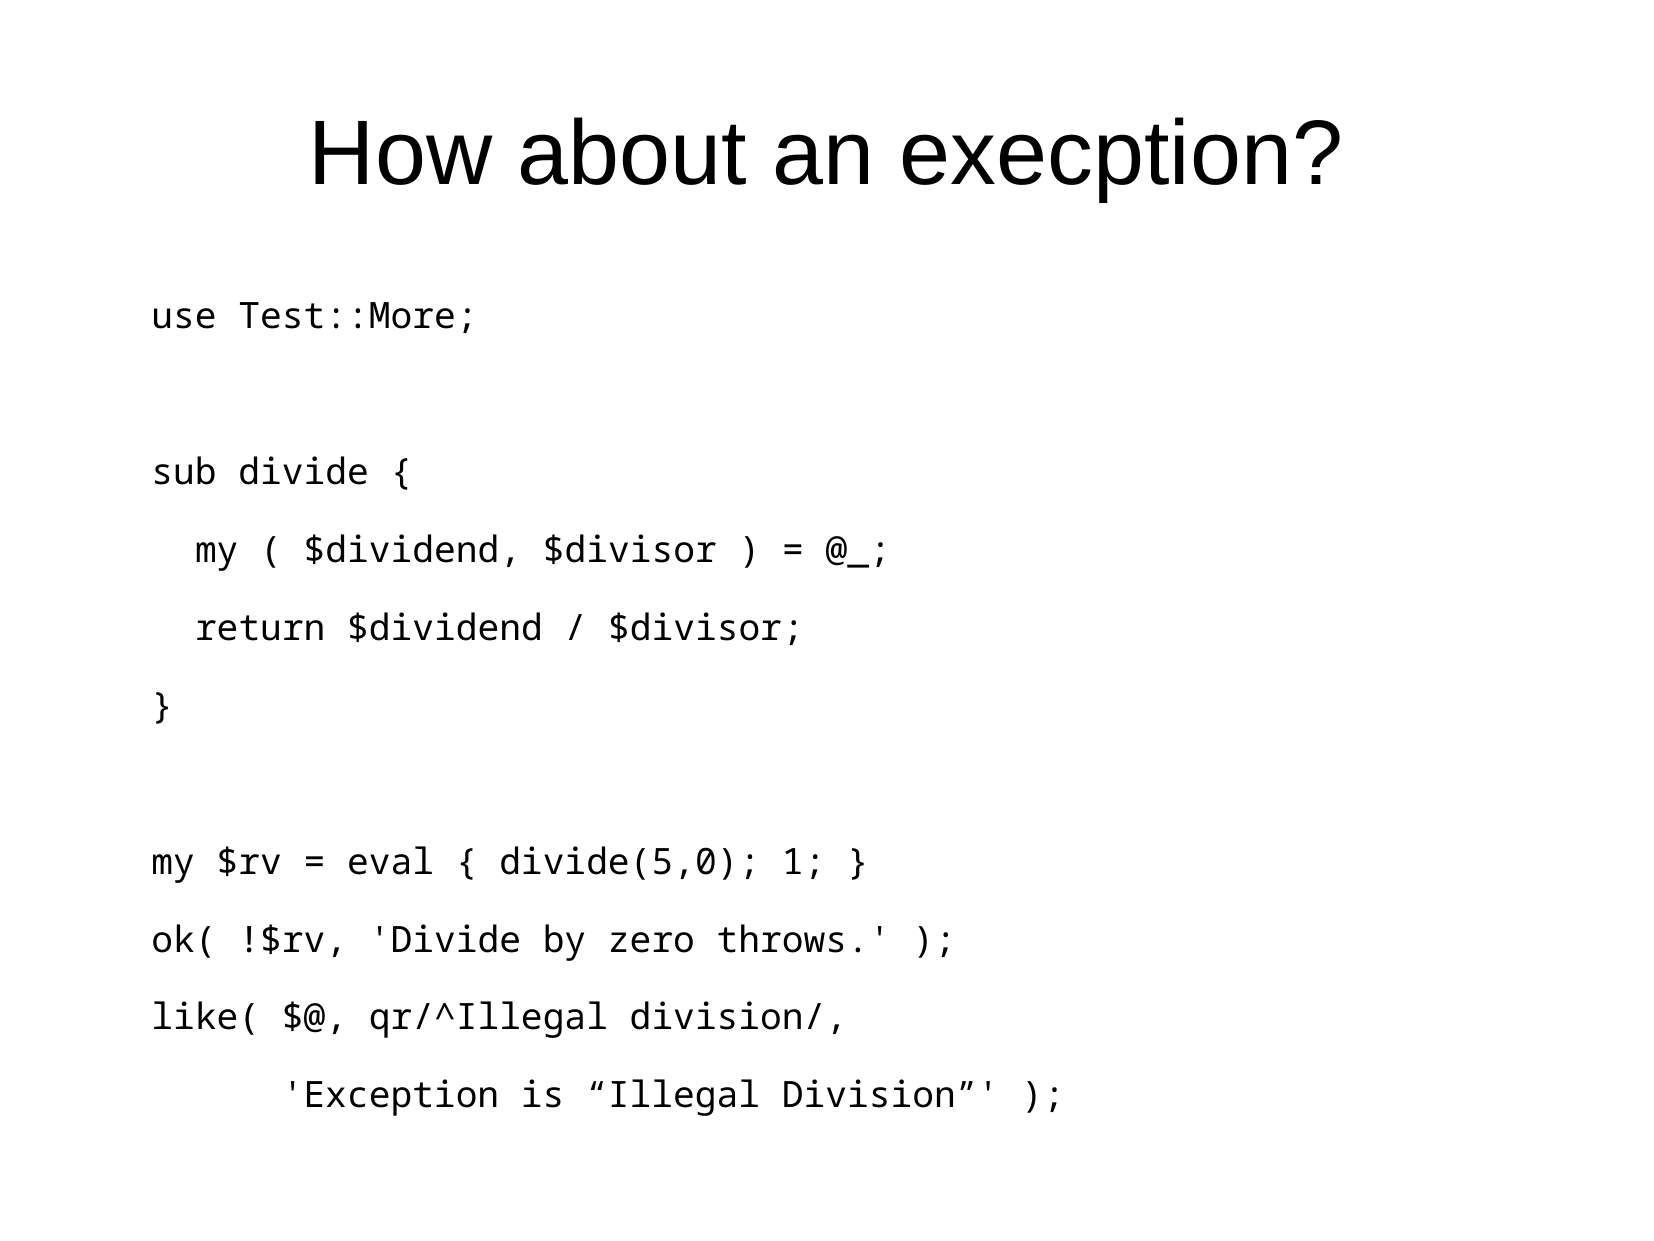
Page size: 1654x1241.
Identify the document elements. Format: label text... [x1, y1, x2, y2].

title How about an execption? [82, 49, 1571, 257]
list use Test::More; sub divide { my ( $dividend, $divisor ) = @_; return $dividend / $divisor; } my $rv = eval { divide(5,0); 1; } ok( !$rv, 'Divide by zero throws.' ); like( $@, qr/^Illegal division/, 'Exception is “Illegal Division”' ); [82, 290, 1621, 1126]
